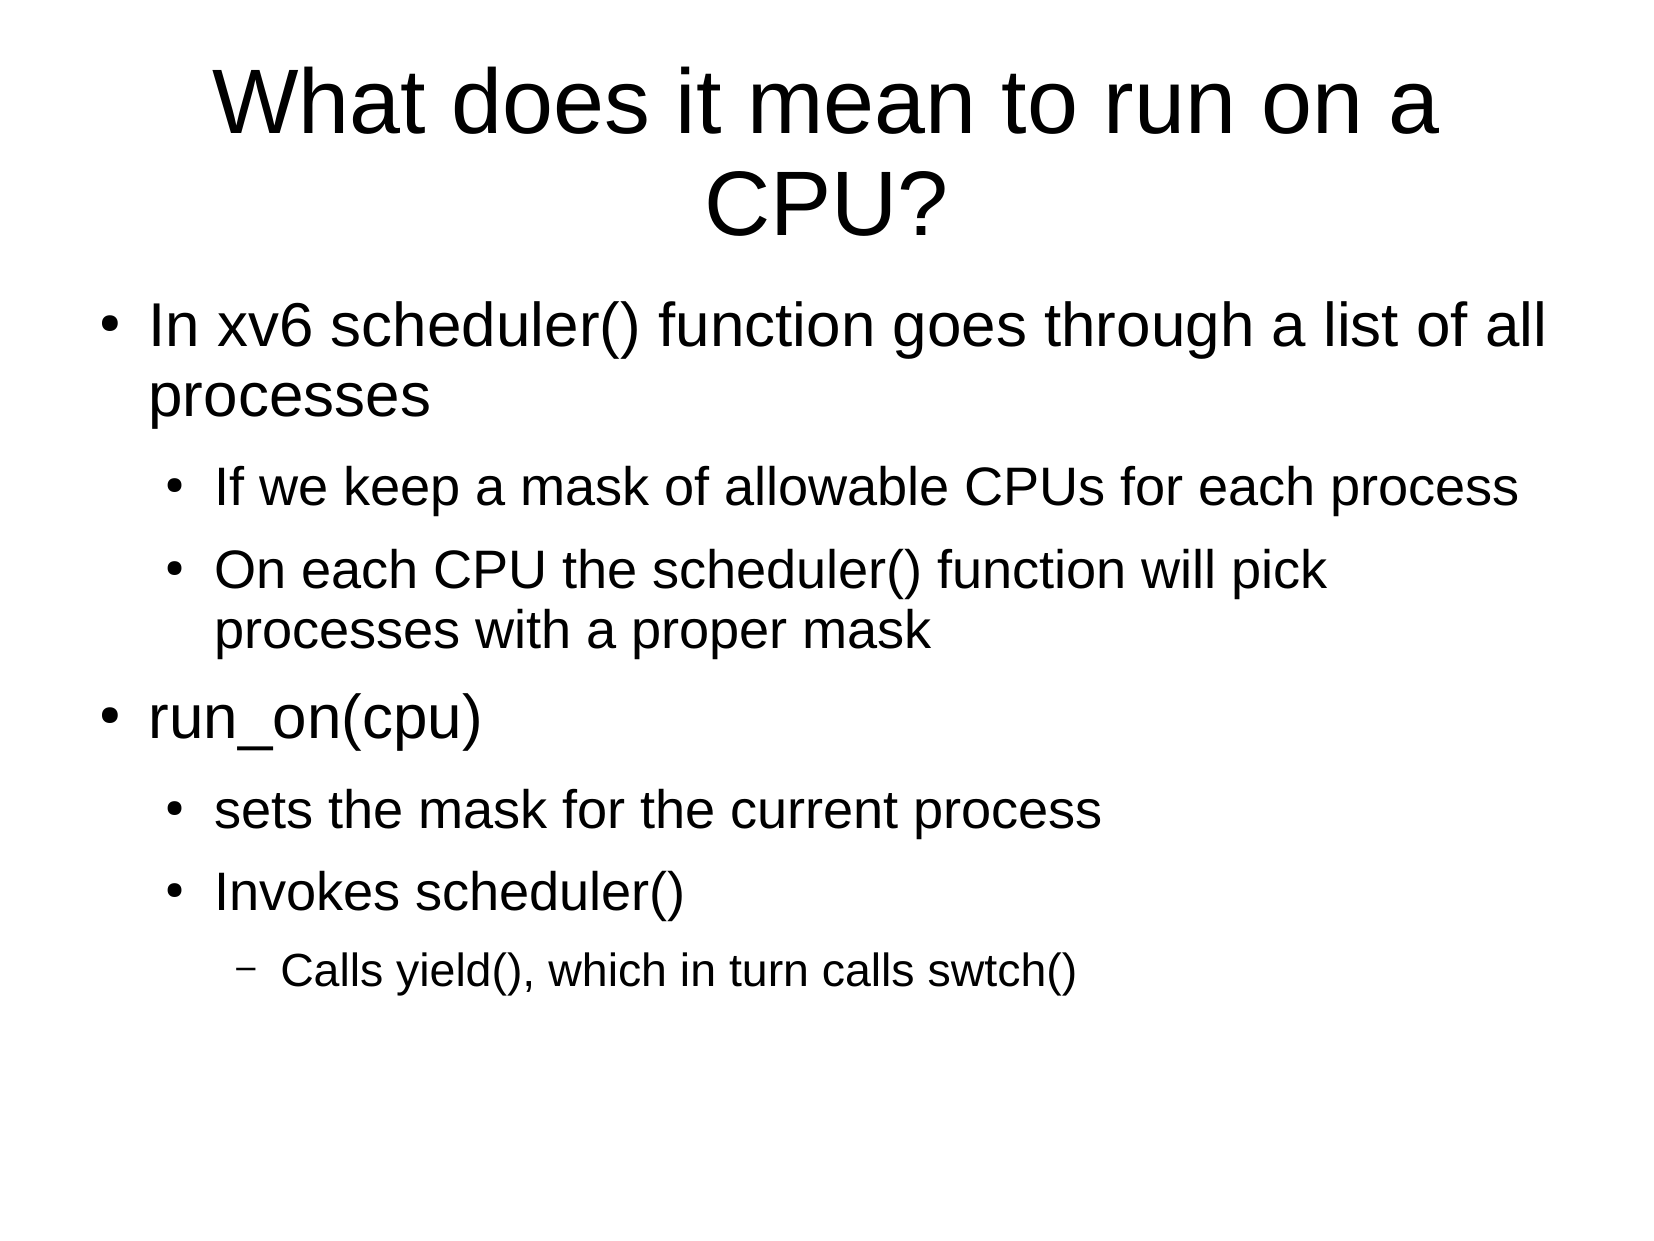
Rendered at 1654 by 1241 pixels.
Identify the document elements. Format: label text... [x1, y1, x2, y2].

list In xv6 scheduler() function goes through a list of all processes If we keep a mask of allowable CPUs for each process On each CPU the scheduler() function will pick processes with a proper mask run_on(cpu) sets the mask for the current process Invokes scheduler() Calls yield(), which in turn calls swtch() [82, 290, 1571, 1010]
title What does it mean to run on a CPU? [82, 49, 1571, 257]
